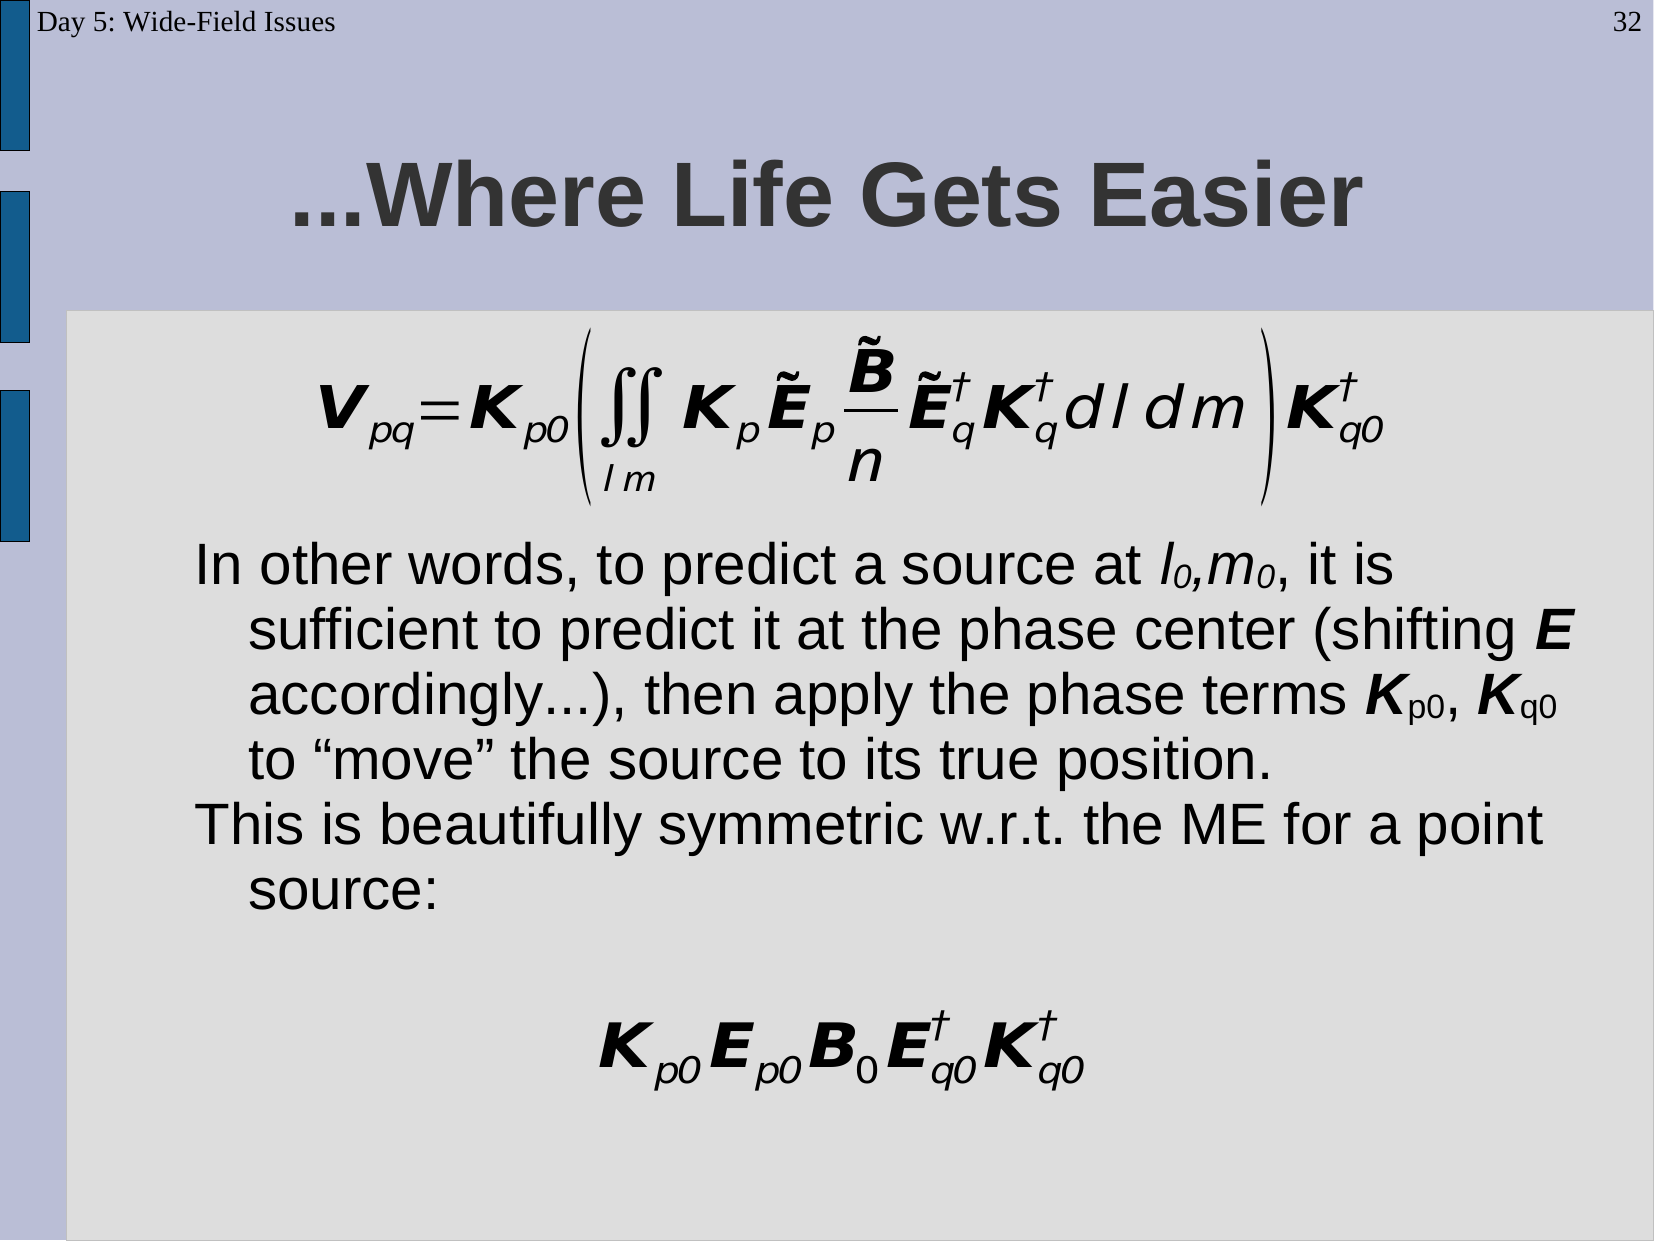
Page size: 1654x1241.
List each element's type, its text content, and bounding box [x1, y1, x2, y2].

list In other words, to predict a source at l0,m0, it is sufficient to predict it at the phase center (shifting E accordingly...), then apply the phase terms Kp0, Kq0 to “move” the source to its true position. This is beautifully symmetric w.r.t. the ME for a point source: [177, 531, 1590, 1004]
title ...Where Life Gets Easier [121, 91, 1534, 299]
chart [590, 1003, 1089, 1093]
chart [308, 324, 1388, 511]
